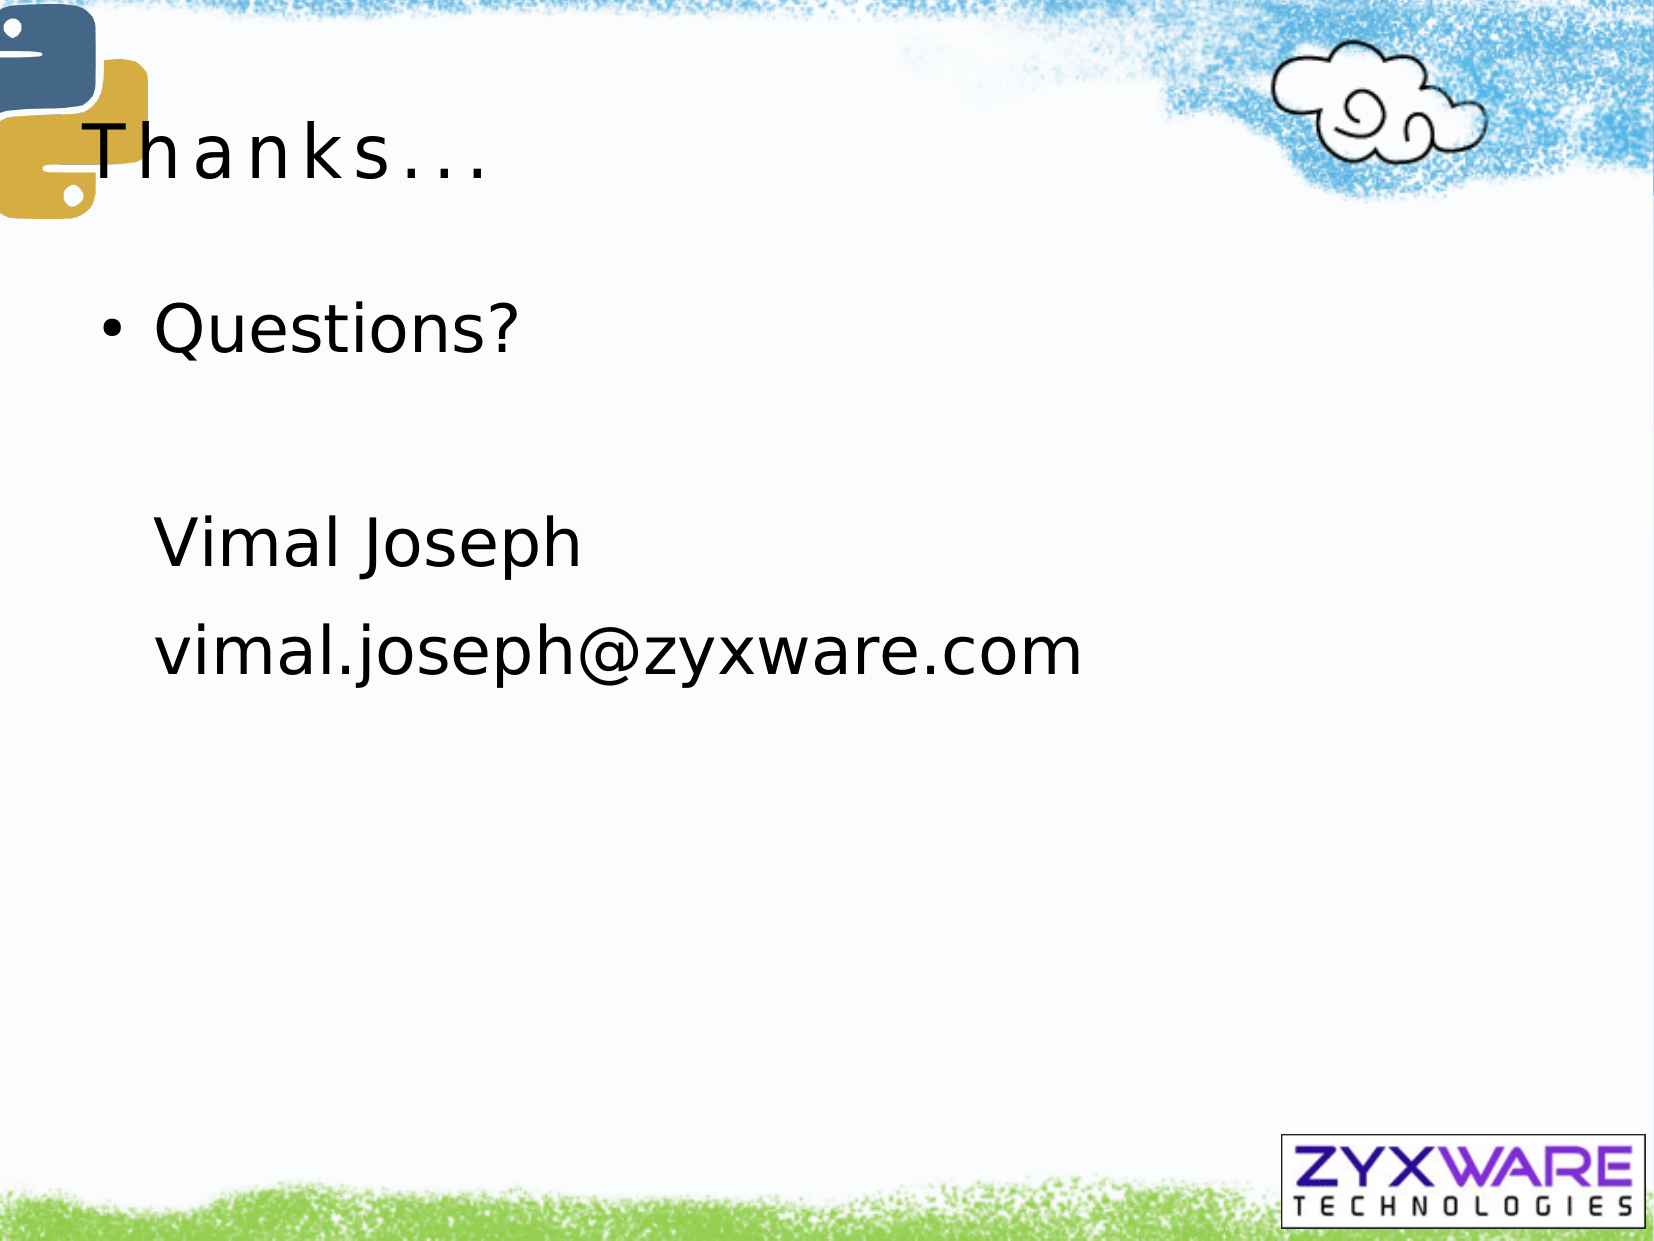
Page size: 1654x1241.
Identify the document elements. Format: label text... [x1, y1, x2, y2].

title Thanks... [82, 56, 1571, 250]
list Questions? Vimal Joseph vimal.joseph@zyxware.com [82, 290, 1571, 1094]
picture [0, 0, 1654, 1241]
